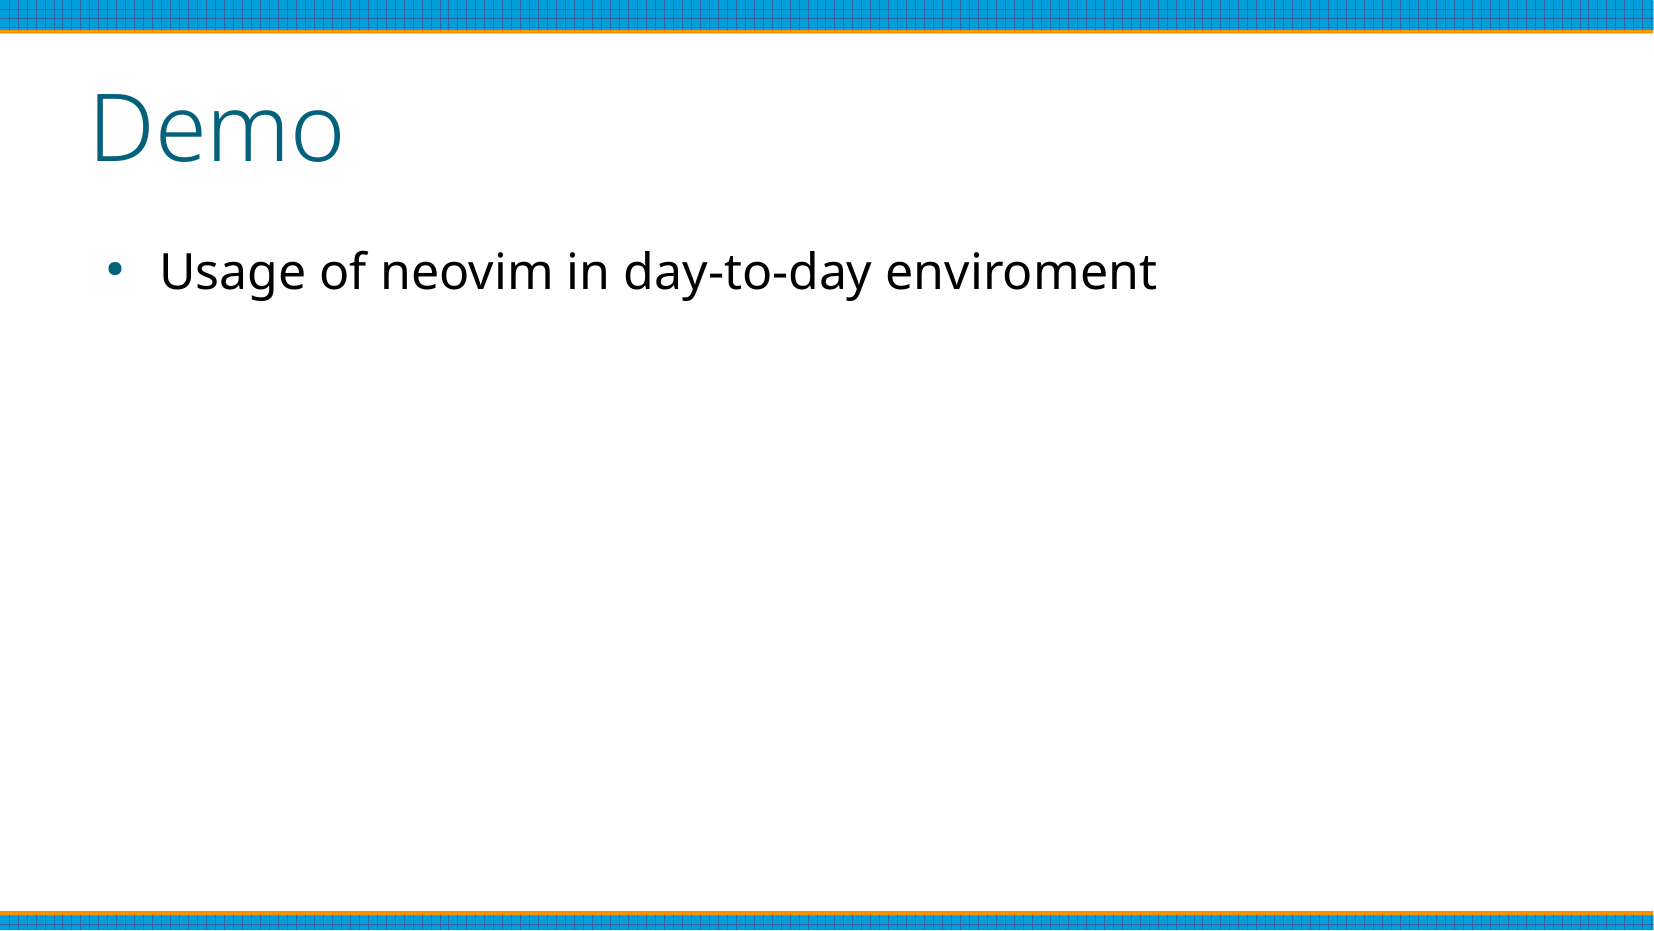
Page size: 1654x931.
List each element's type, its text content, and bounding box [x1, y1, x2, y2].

title Demo [88, 44, 1565, 207]
list Usage of neovim in day-to-day enviroment [88, 236, 1565, 901]
